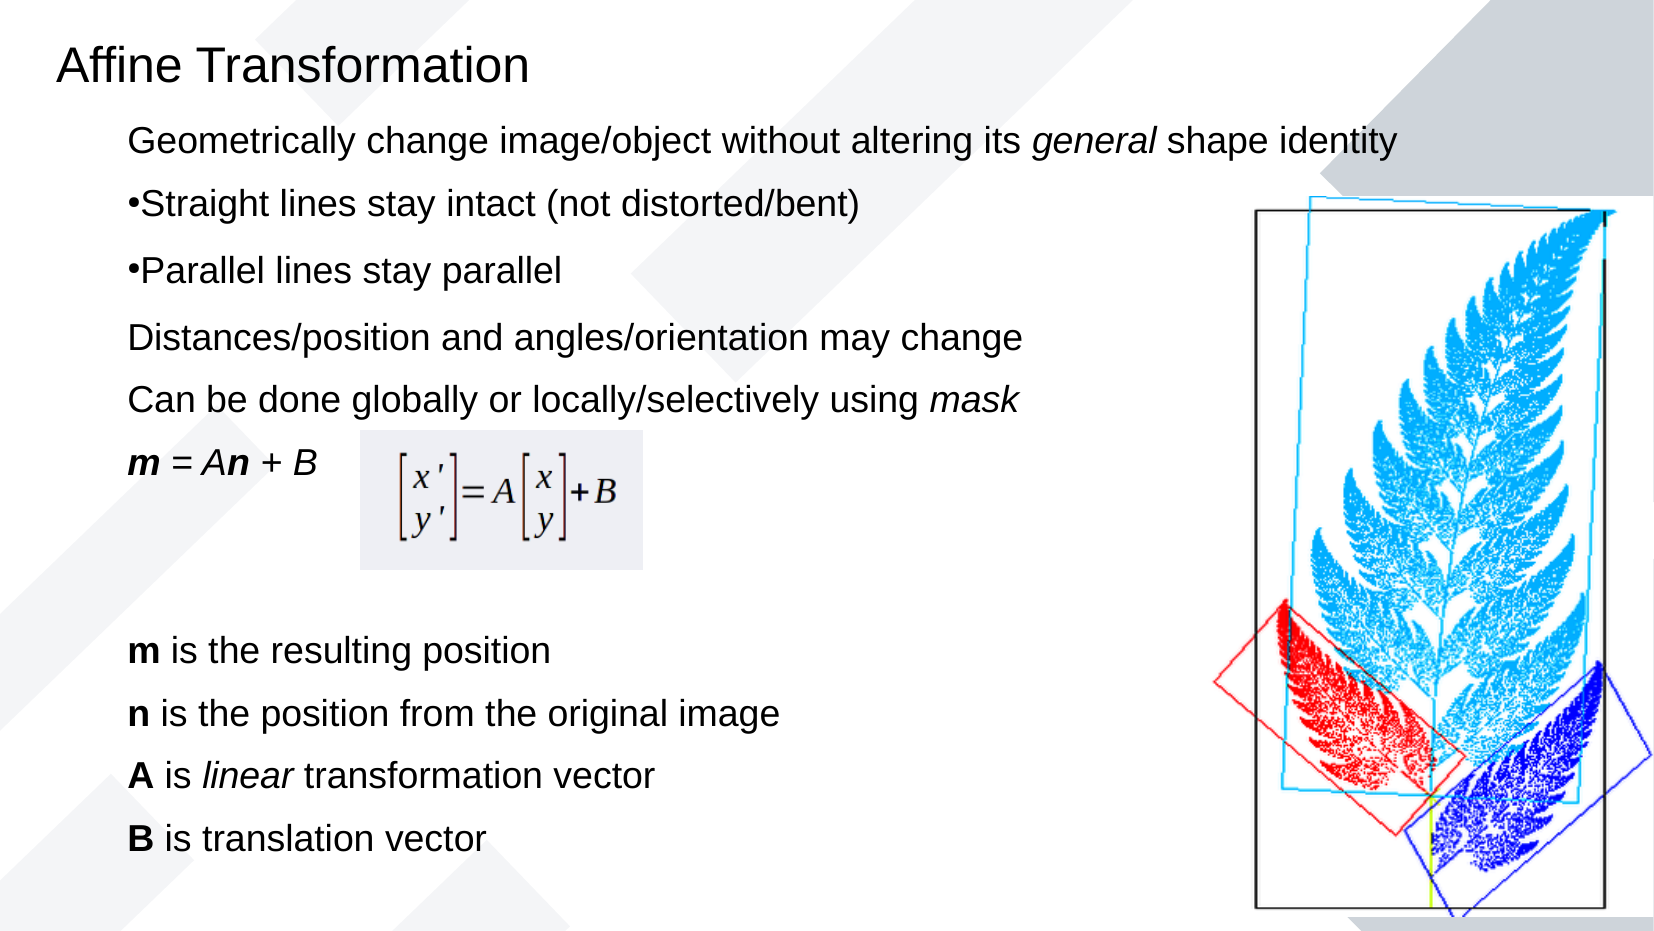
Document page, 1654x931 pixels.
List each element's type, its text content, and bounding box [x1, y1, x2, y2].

picture [1178, 196, 1654, 917]
text_box Affine Transformation [41, 29, 549, 105]
picture [360, 430, 643, 571]
text_box Geometrically change image/object without altering its general shape identity Straight lines stay intact (not distorted/bent) Parallel lines stay parallel Distances/position and angles/orientation may change Can be done globally or locally/selectively using mask m = An + B m is the resulting position n is the position from the original image A is linear transformation vector B is translation vector [112, 112, 1611, 881]
